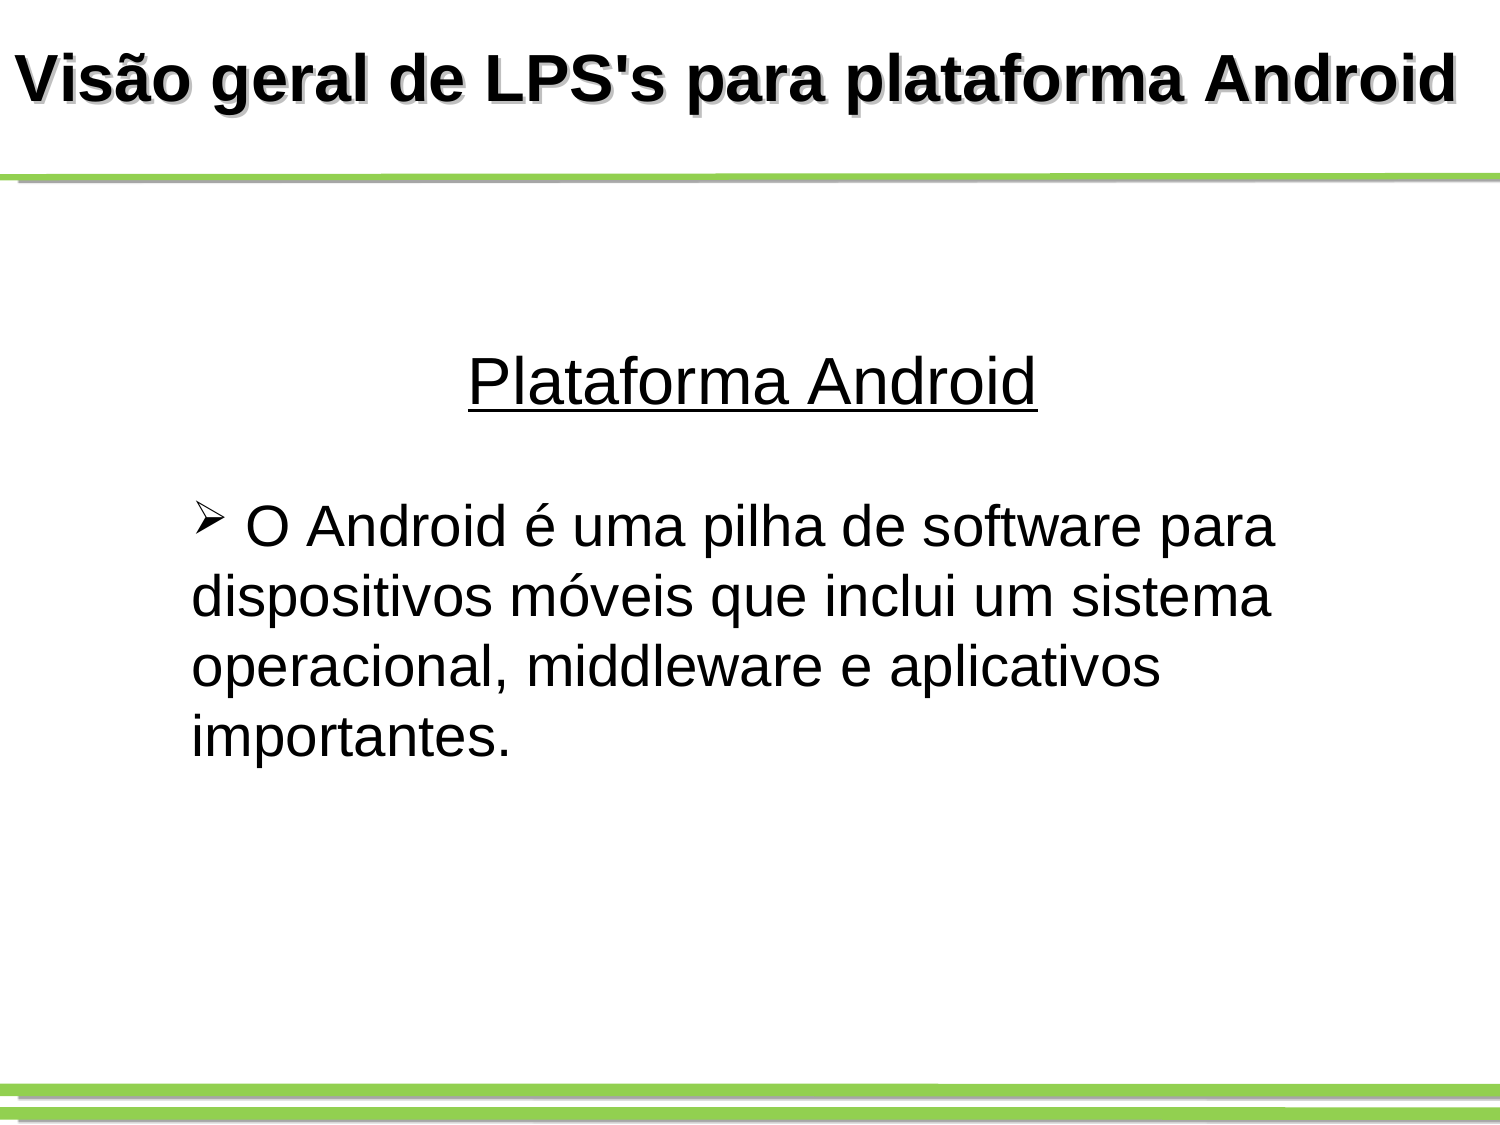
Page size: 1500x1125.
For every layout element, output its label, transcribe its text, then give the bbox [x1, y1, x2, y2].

text_box Visão geral de LPS's para plataforma Android [0, 0, 1500, 178]
text_box Plataforma Android O Android é uma pilha de software para dispositivos móveis que inclui um sistema operacional, middleware e aplicativos importantes. [177, 330, 1329, 776]
